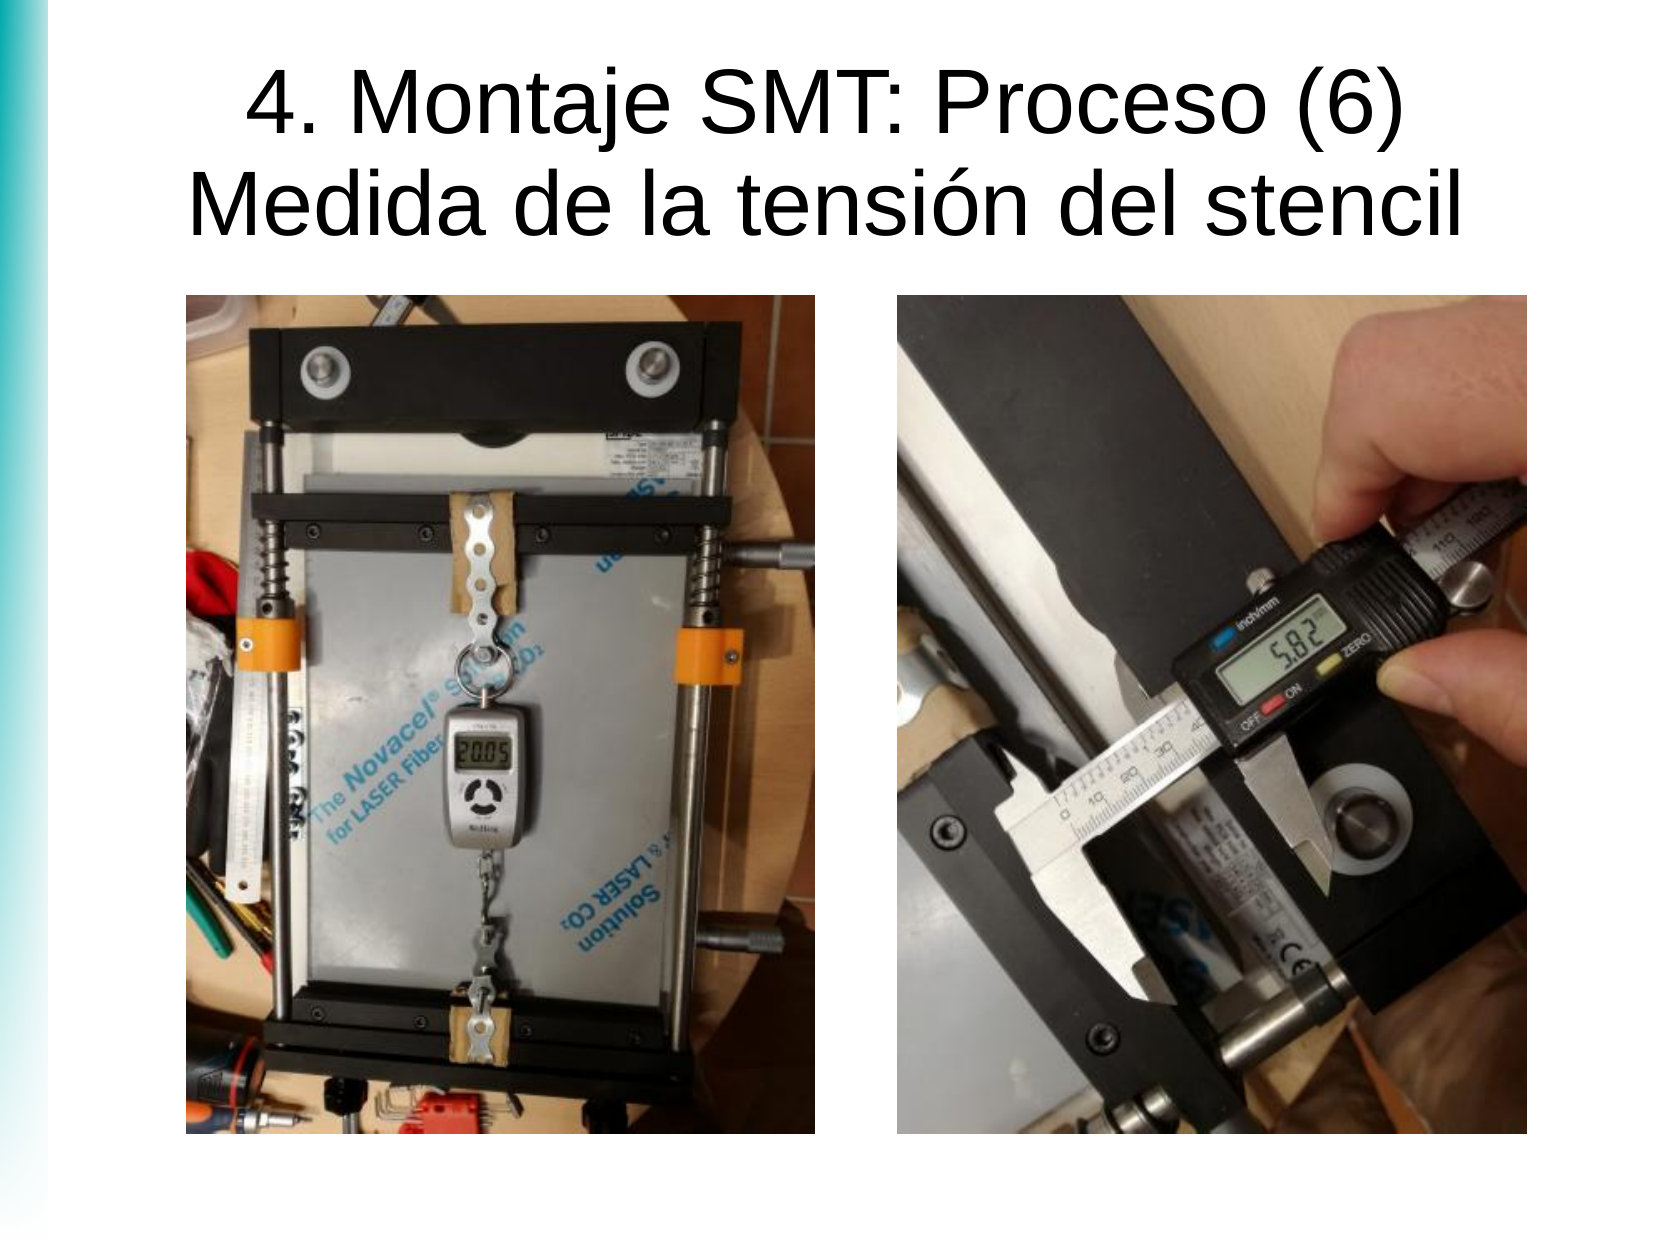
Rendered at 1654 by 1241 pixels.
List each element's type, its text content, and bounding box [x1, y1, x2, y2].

picture [186, 295, 815, 1134]
title 4. Montaje SMT: Proceso (6) Medida de la tensión del stencil [82, 49, 1571, 257]
picture [897, 295, 1527, 1134]
